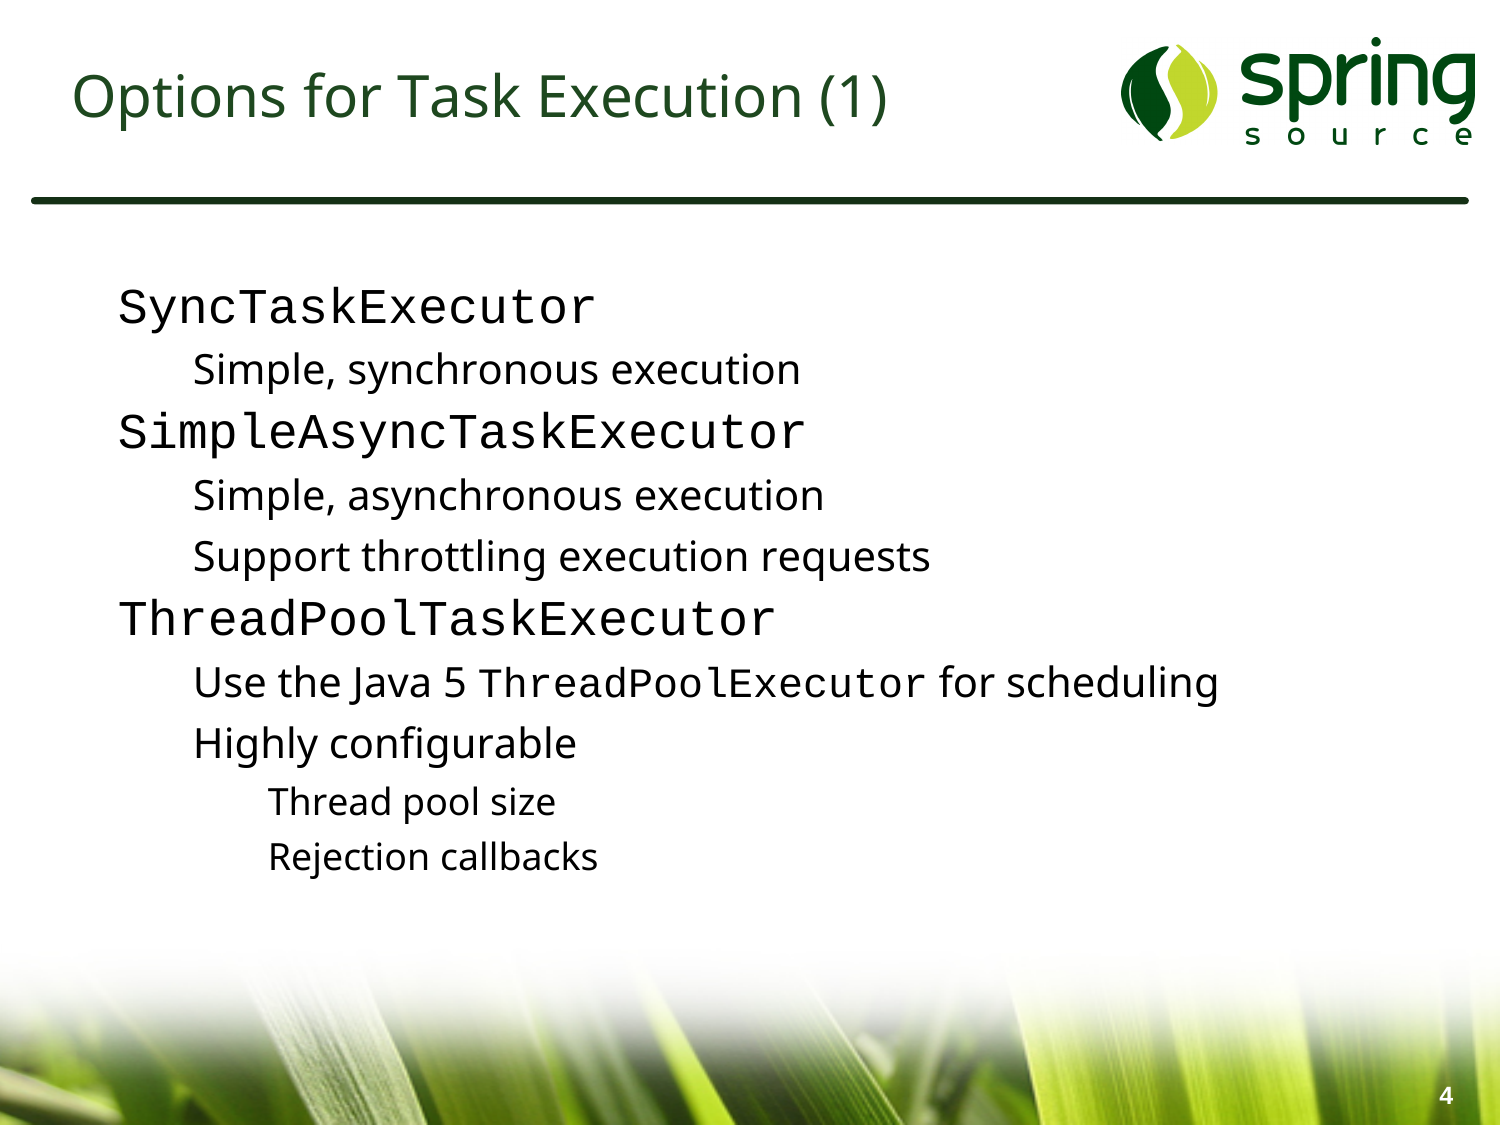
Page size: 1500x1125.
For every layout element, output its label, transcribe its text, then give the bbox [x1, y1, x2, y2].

list SyncTaskExecutor Simple, synchronous execution SimpleAsyncTaskExecutor Simple, asynchronous execution Support throttling execution requests ThreadPoolTaskExecutor Use the Java 5 ThreadPoolExecutor for scheduling Highly configurable Thread pool size Rejection callbacks [103, 275, 1394, 938]
picture [0, 944, 1500, 1125]
picture [1121, 37, 1475, 145]
title Options for Task Execution (1) [56, 13, 1089, 176]
